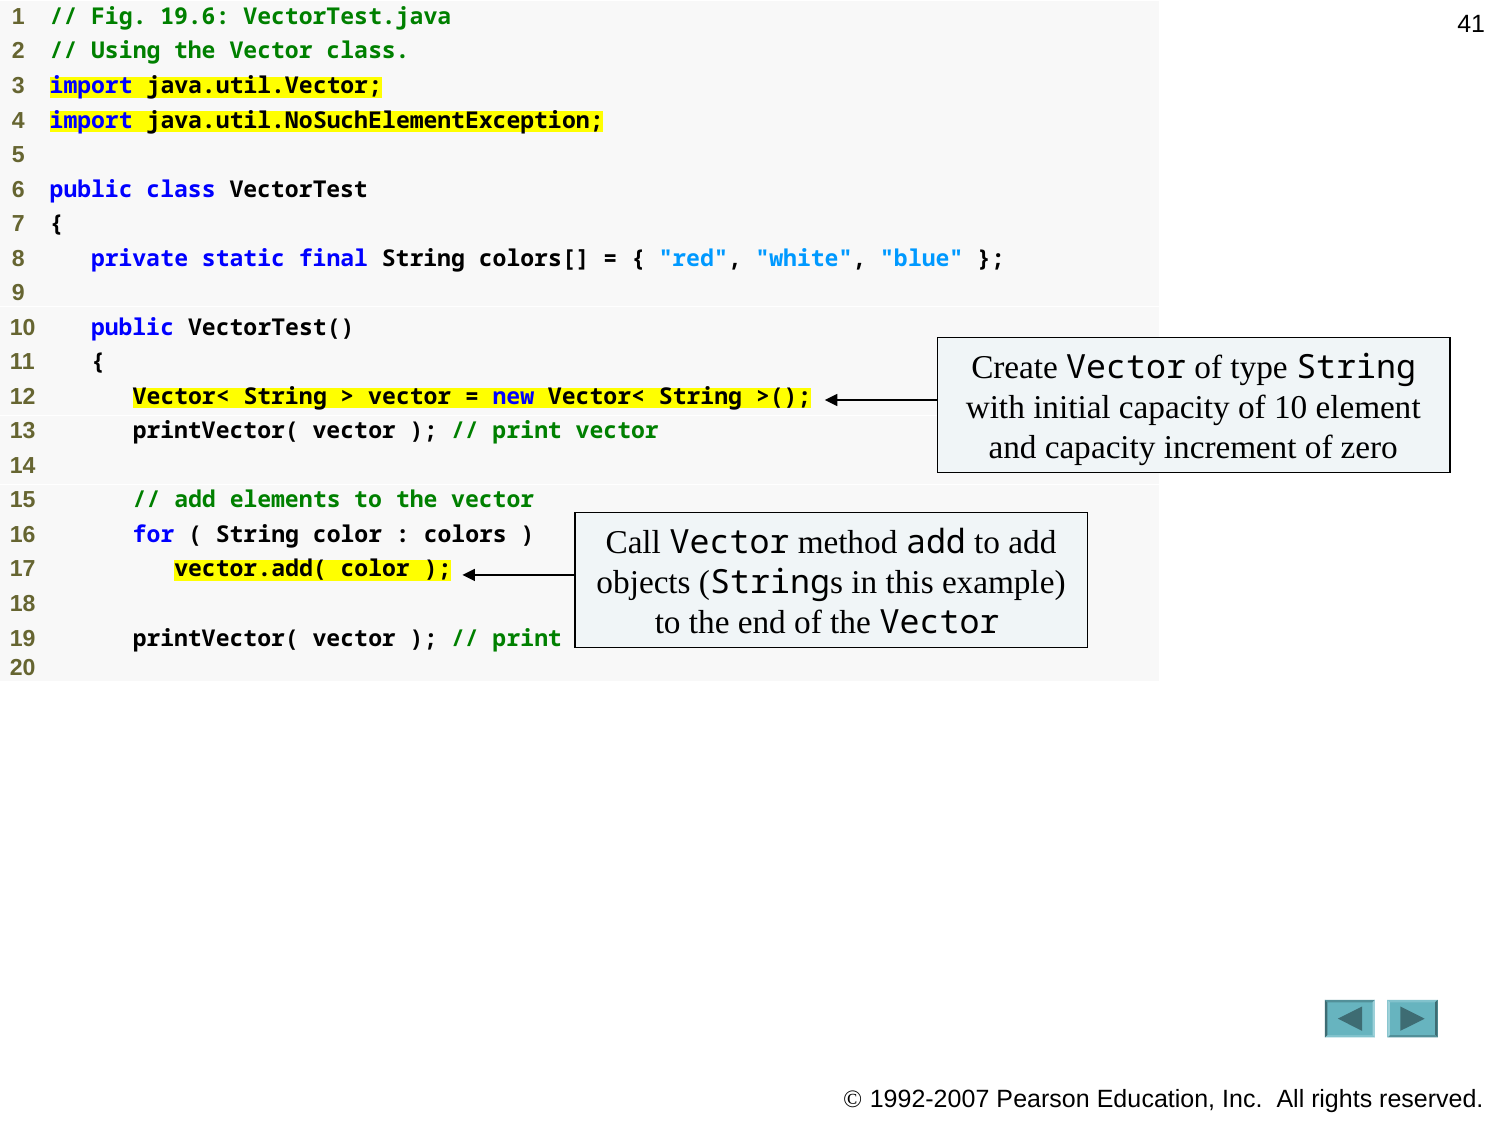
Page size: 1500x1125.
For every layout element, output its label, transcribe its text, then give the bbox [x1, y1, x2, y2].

chart [0, 1, 1163, 710]
text_box <number> [1149, 0, 1500, 79]
text_box Create Vector of type String with initial capacity of 10 element and capacity increment of zero [937, 337, 1451, 473]
text_box Call Vector method add to add objects (Strings in this example) to the end of the Vector [575, 512, 1088, 648]
